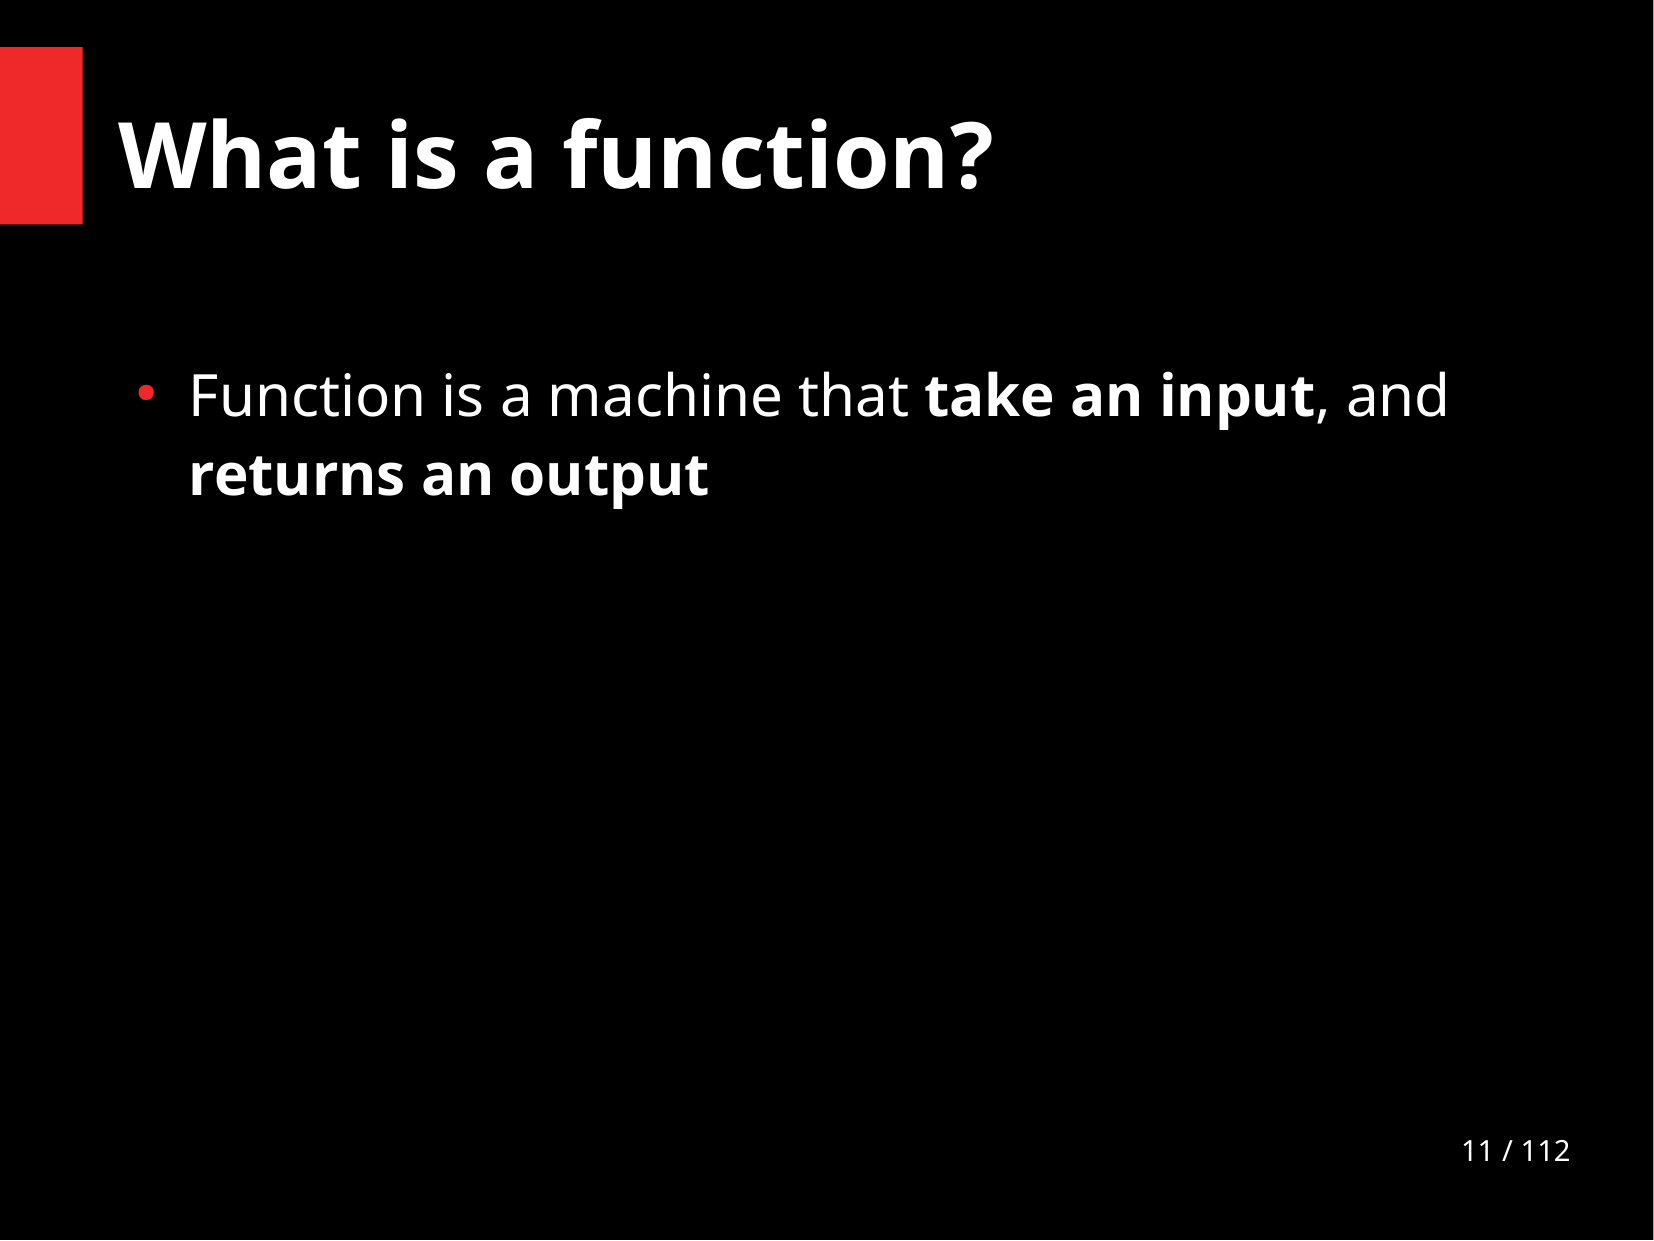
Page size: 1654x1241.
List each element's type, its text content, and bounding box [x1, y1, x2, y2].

list Function is a machine that take an input, and returns an output [118, 354, 1536, 1074]
title What is a function? [118, 49, 1571, 257]
